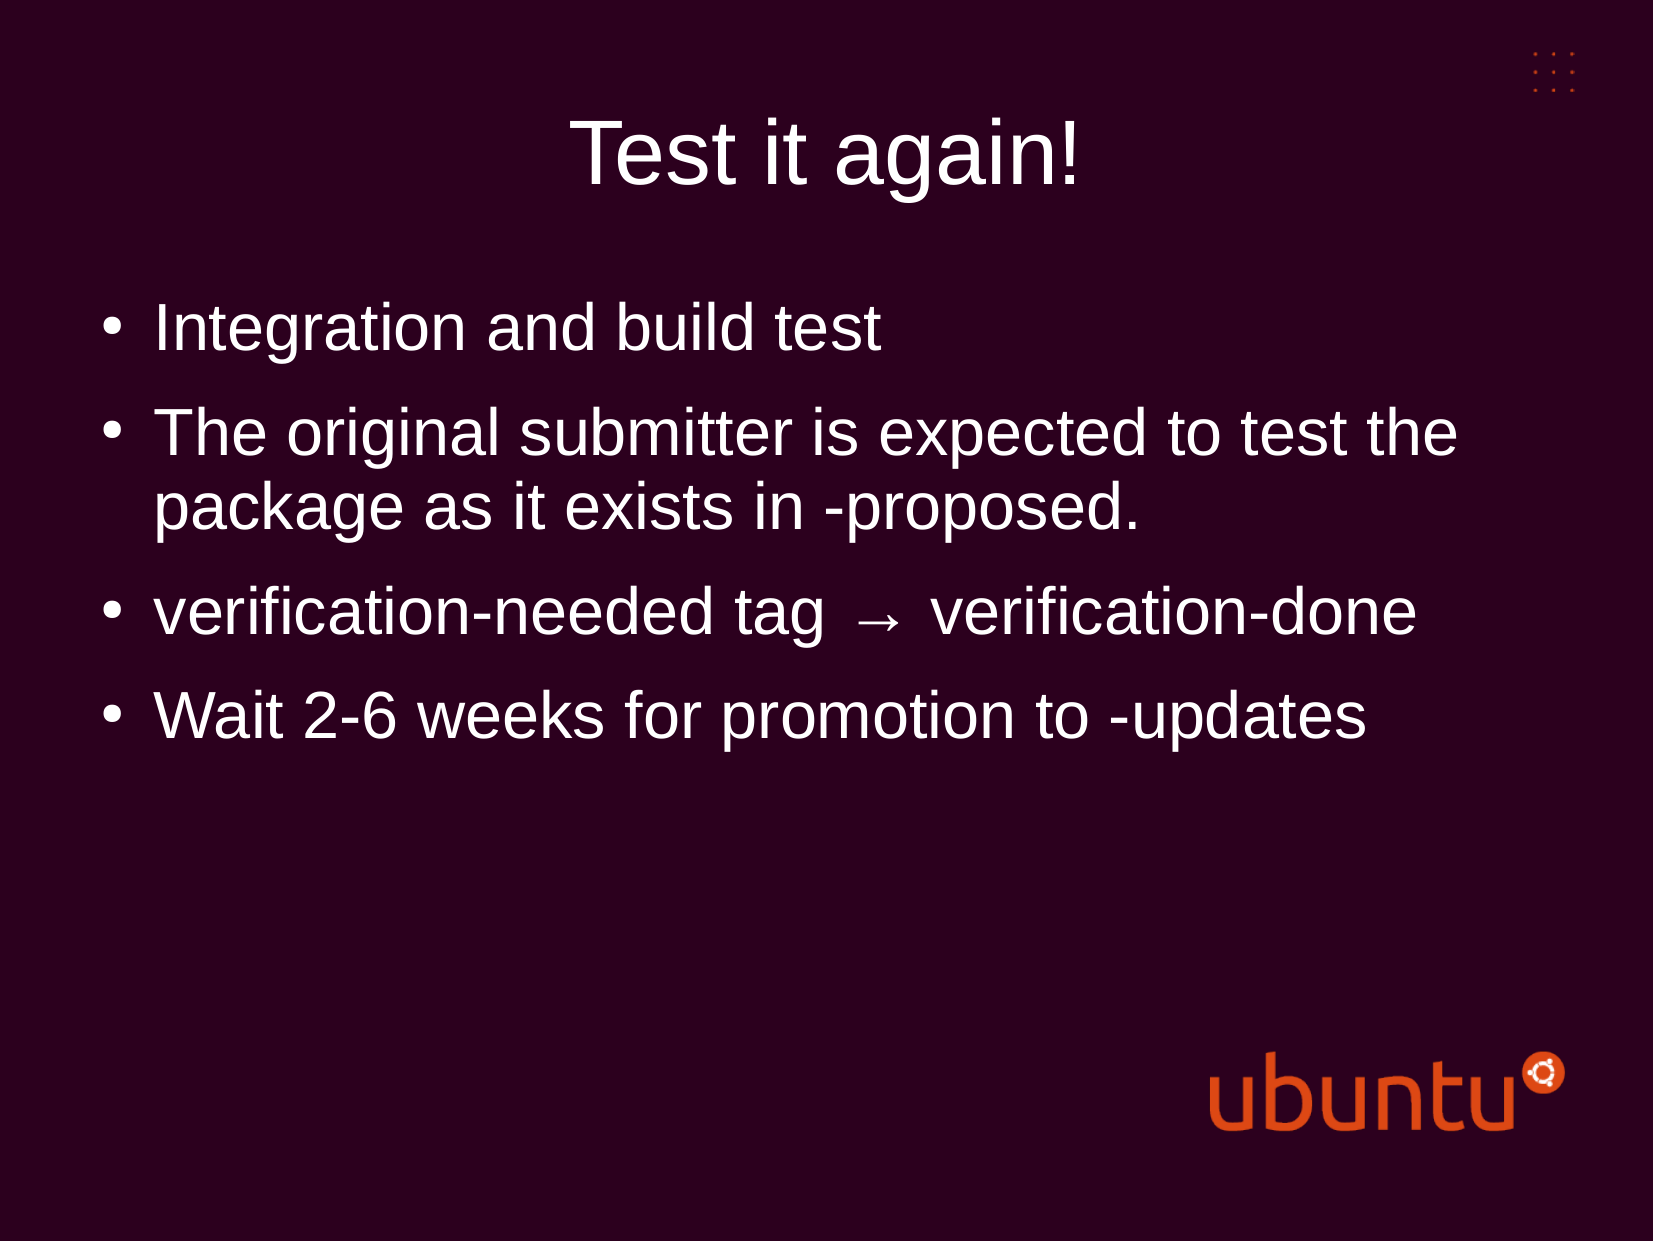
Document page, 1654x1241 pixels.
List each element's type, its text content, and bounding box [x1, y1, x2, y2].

title Test it again! [82, 49, 1571, 257]
picture [1121, 960, 1653, 1223]
list Integration and build test The original submitter is expected to test the package as it exists in -proposed. verification-needed tag → verification-done Wait 2-6 weeks for promotion to -updates [82, 290, 1571, 1010]
picture [1571, 49, 1575, 94]
